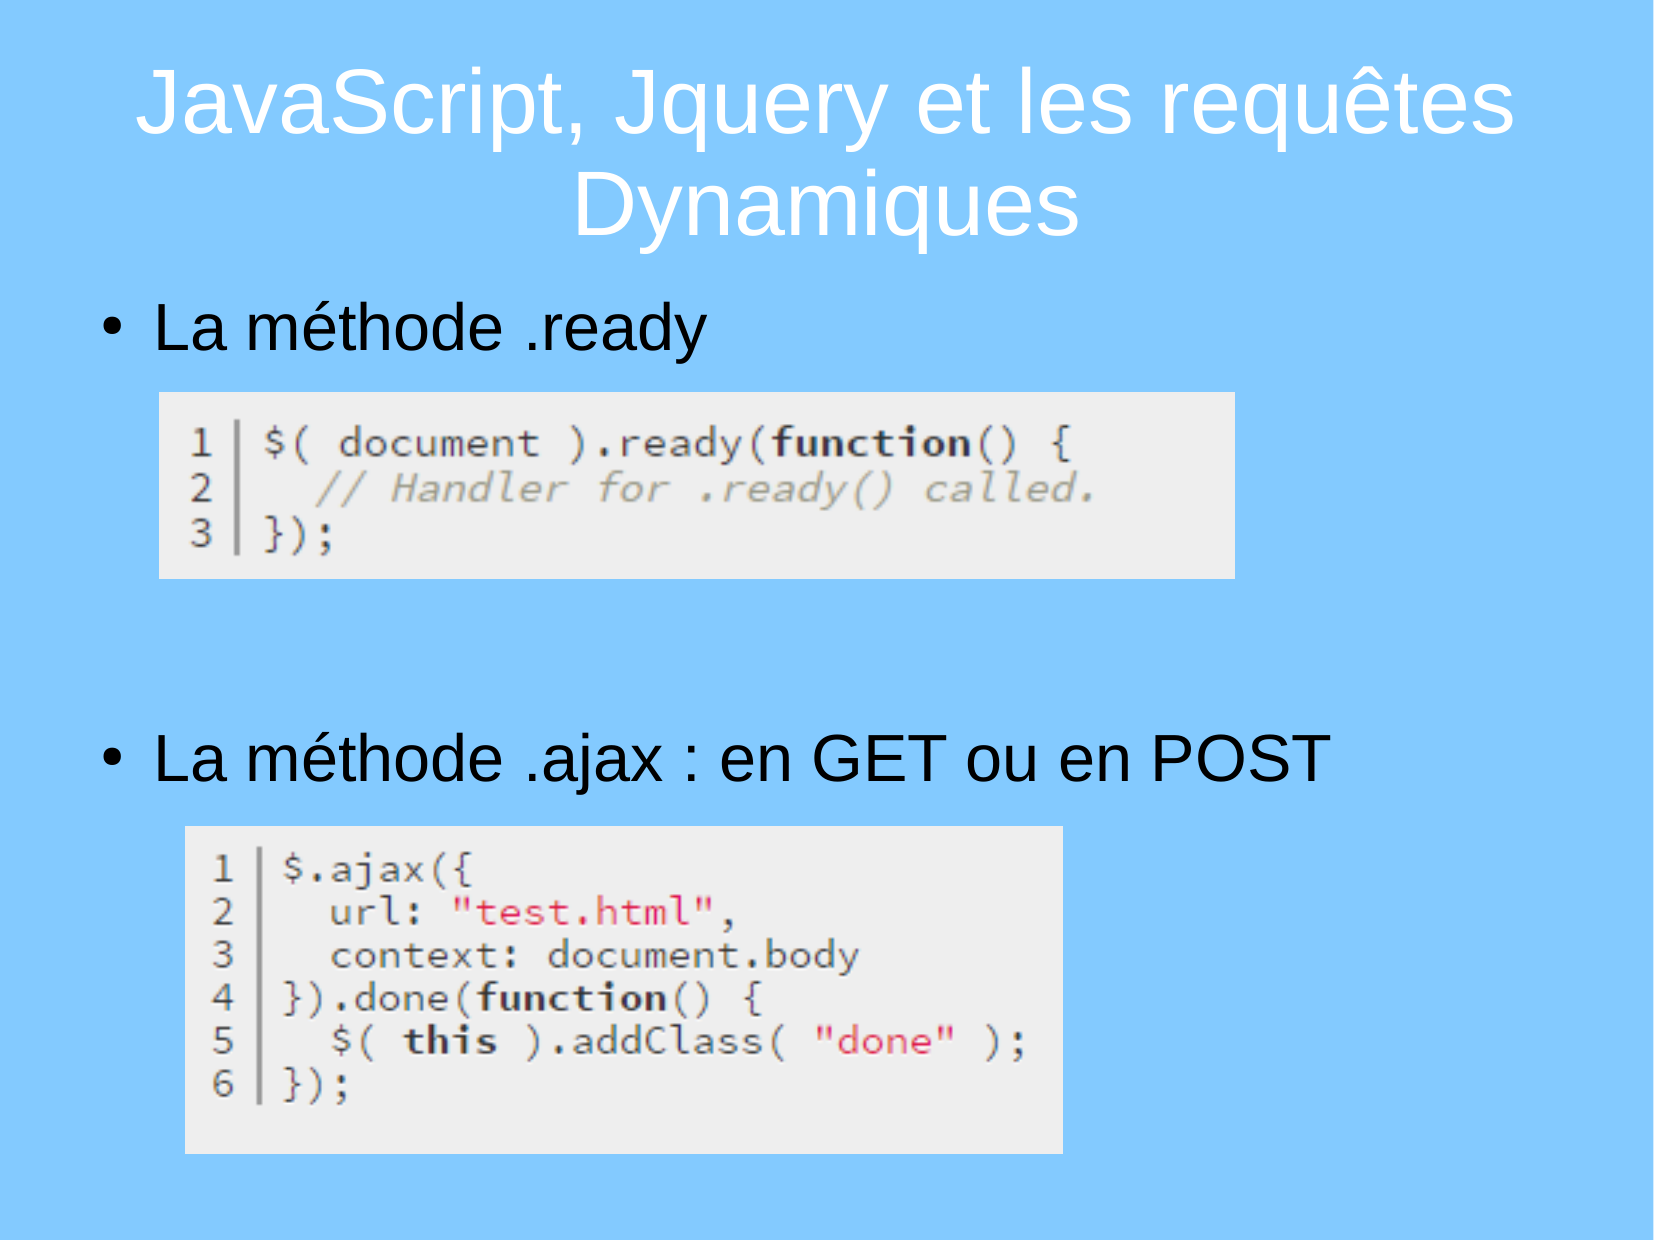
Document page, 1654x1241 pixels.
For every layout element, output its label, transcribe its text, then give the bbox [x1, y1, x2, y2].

title JavaScript, Jquery et les requêtes Dynamiques [82, 49, 1571, 257]
picture [159, 392, 1235, 579]
picture [185, 826, 1063, 1154]
list La méthode .ajax : en GET ou en POST [82, 720, 1571, 1064]
list La méthode .ready [82, 290, 1571, 634]
